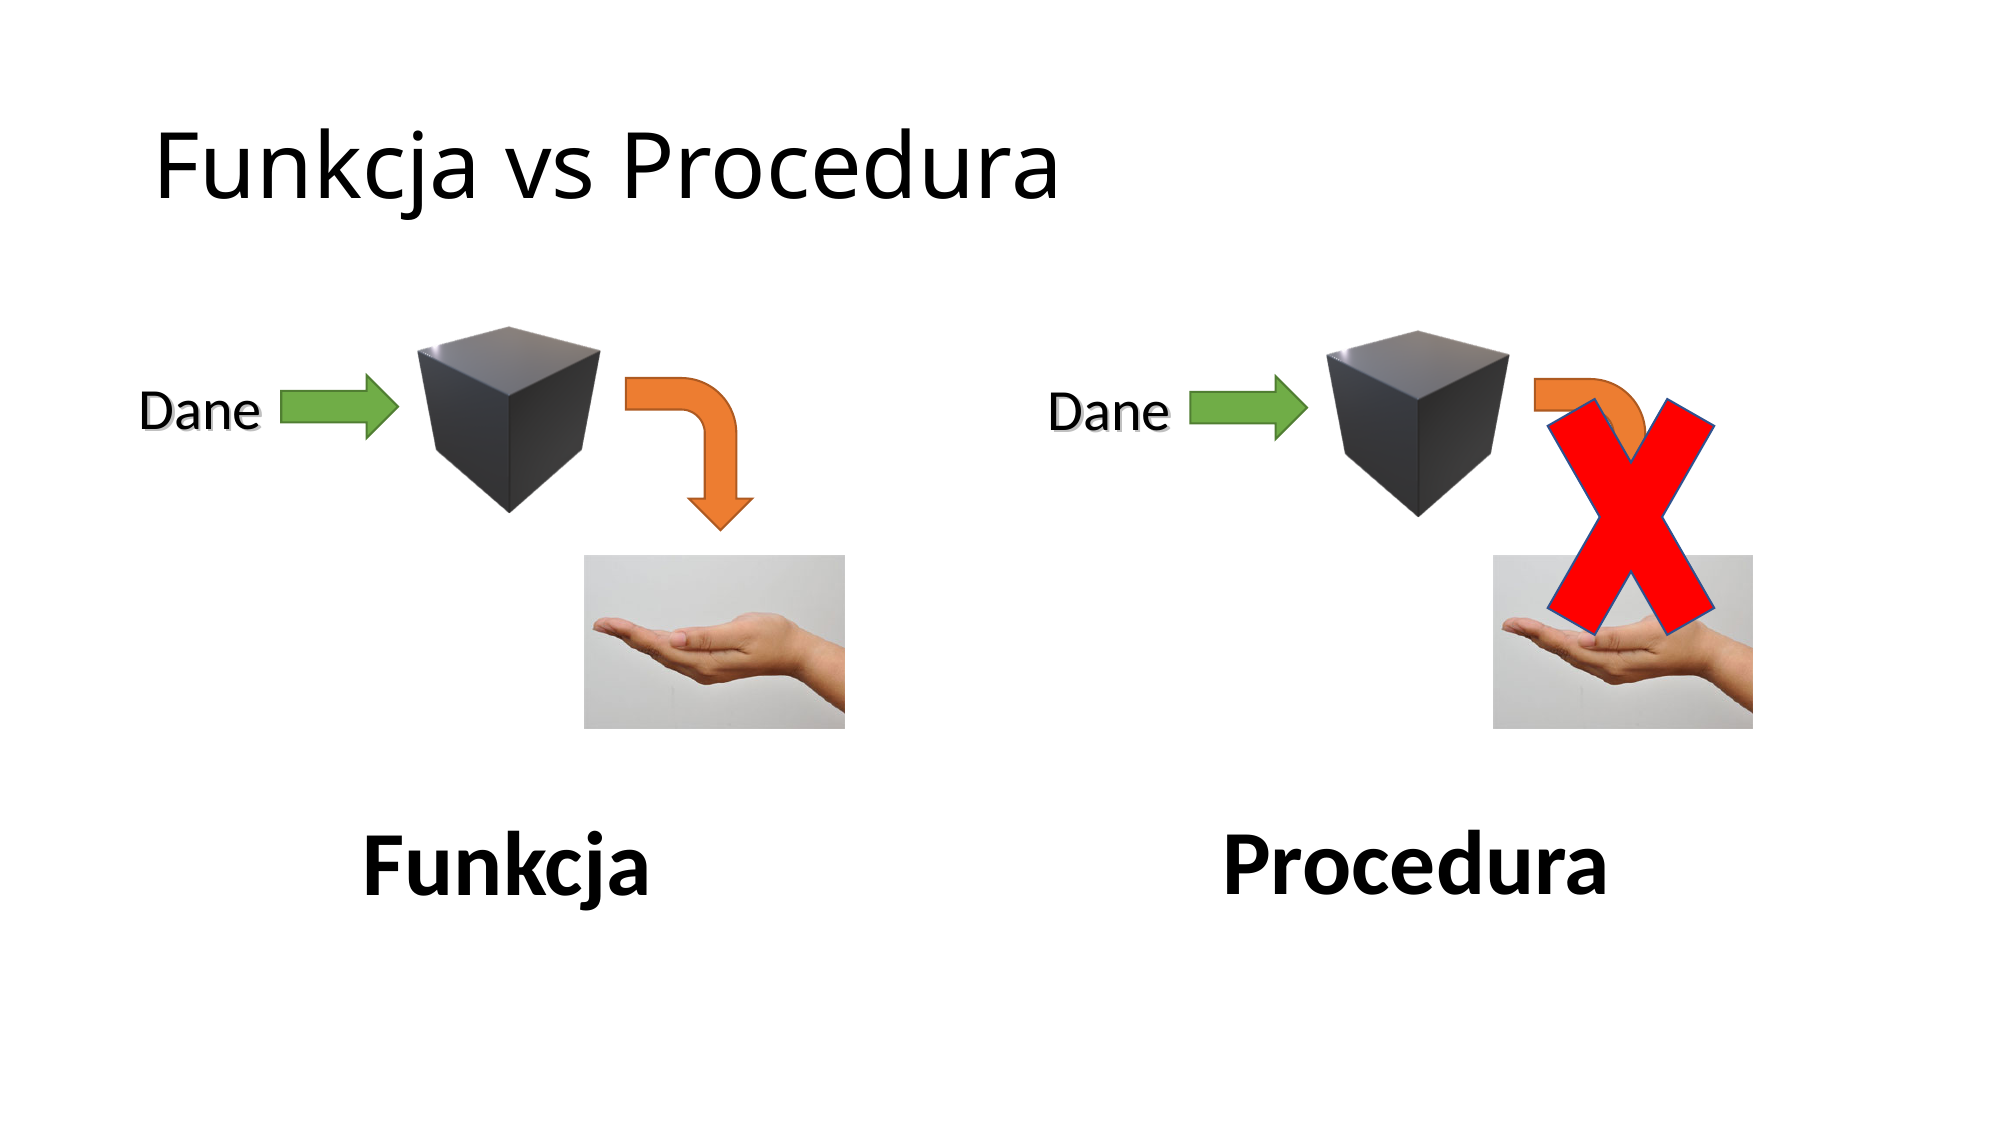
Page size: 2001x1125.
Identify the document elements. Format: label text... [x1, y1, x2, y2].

text_box [281, 375, 398, 439]
picture [417, 298, 601, 515]
text_box [1190, 376, 1308, 440]
picture [1493, 555, 1753, 729]
text_box [625, 378, 753, 531]
text_box Dane [1033, 364, 1186, 450]
text_box Dane [124, 363, 277, 449]
picture [1326, 302, 1510, 518]
picture [584, 555, 845, 729]
text_box Funkcja [347, 796, 671, 923]
text_box [1534, 379, 1715, 635]
text_box Procedura [1207, 795, 1630, 922]
title Funkcja vs Procedura [137, 59, 1863, 278]
